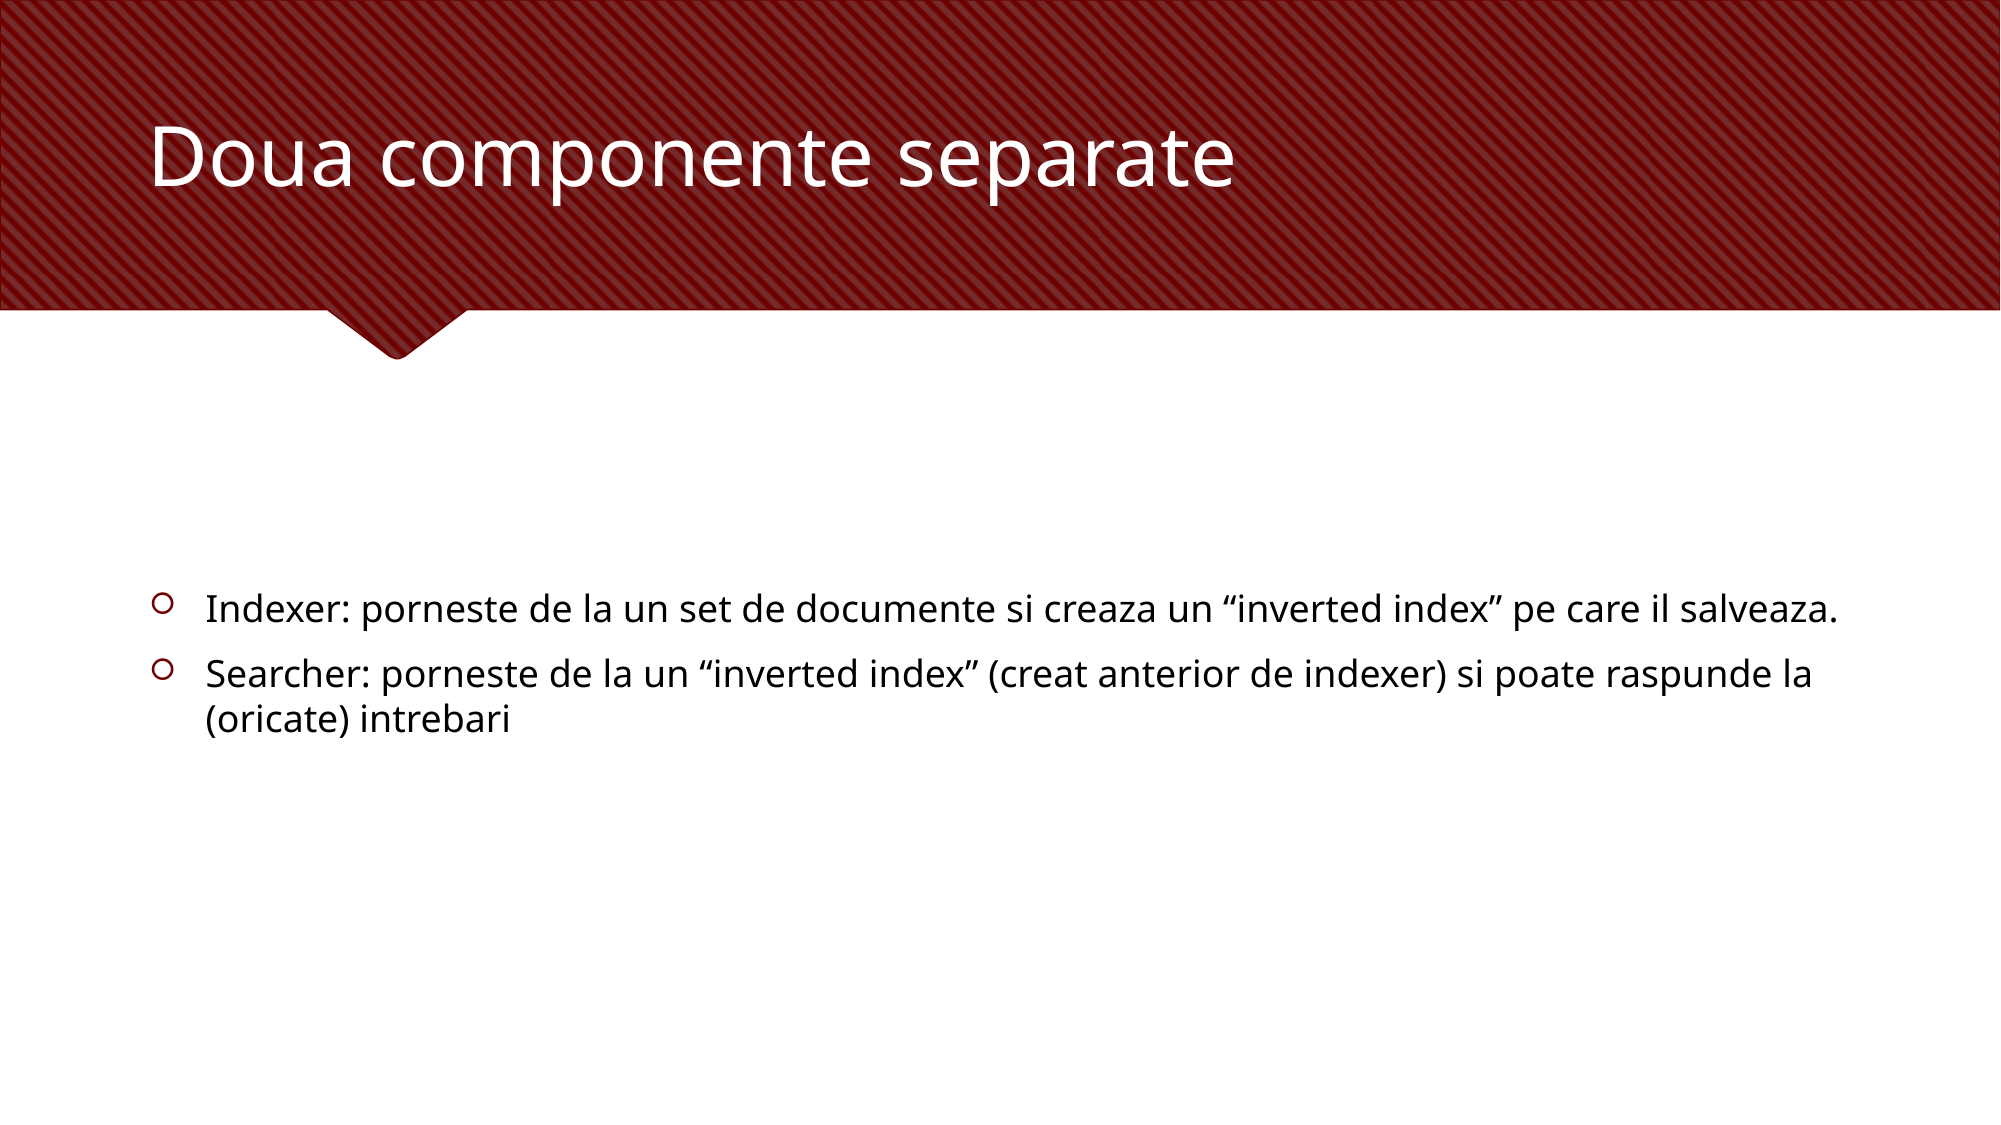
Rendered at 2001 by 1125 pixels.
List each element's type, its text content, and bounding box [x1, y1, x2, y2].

list Indexer: porneste de la un set de documente si creaza un “inverted index” pe care il salveaza. Searcher: porneste de la un “inverted index” (creat anterior de indexer) si poate raspunde la (oricate) intrebari [134, 364, 1866, 962]
picture [1, 1, 1999, 357]
title Doua componente separate [132, 73, 1868, 233]
